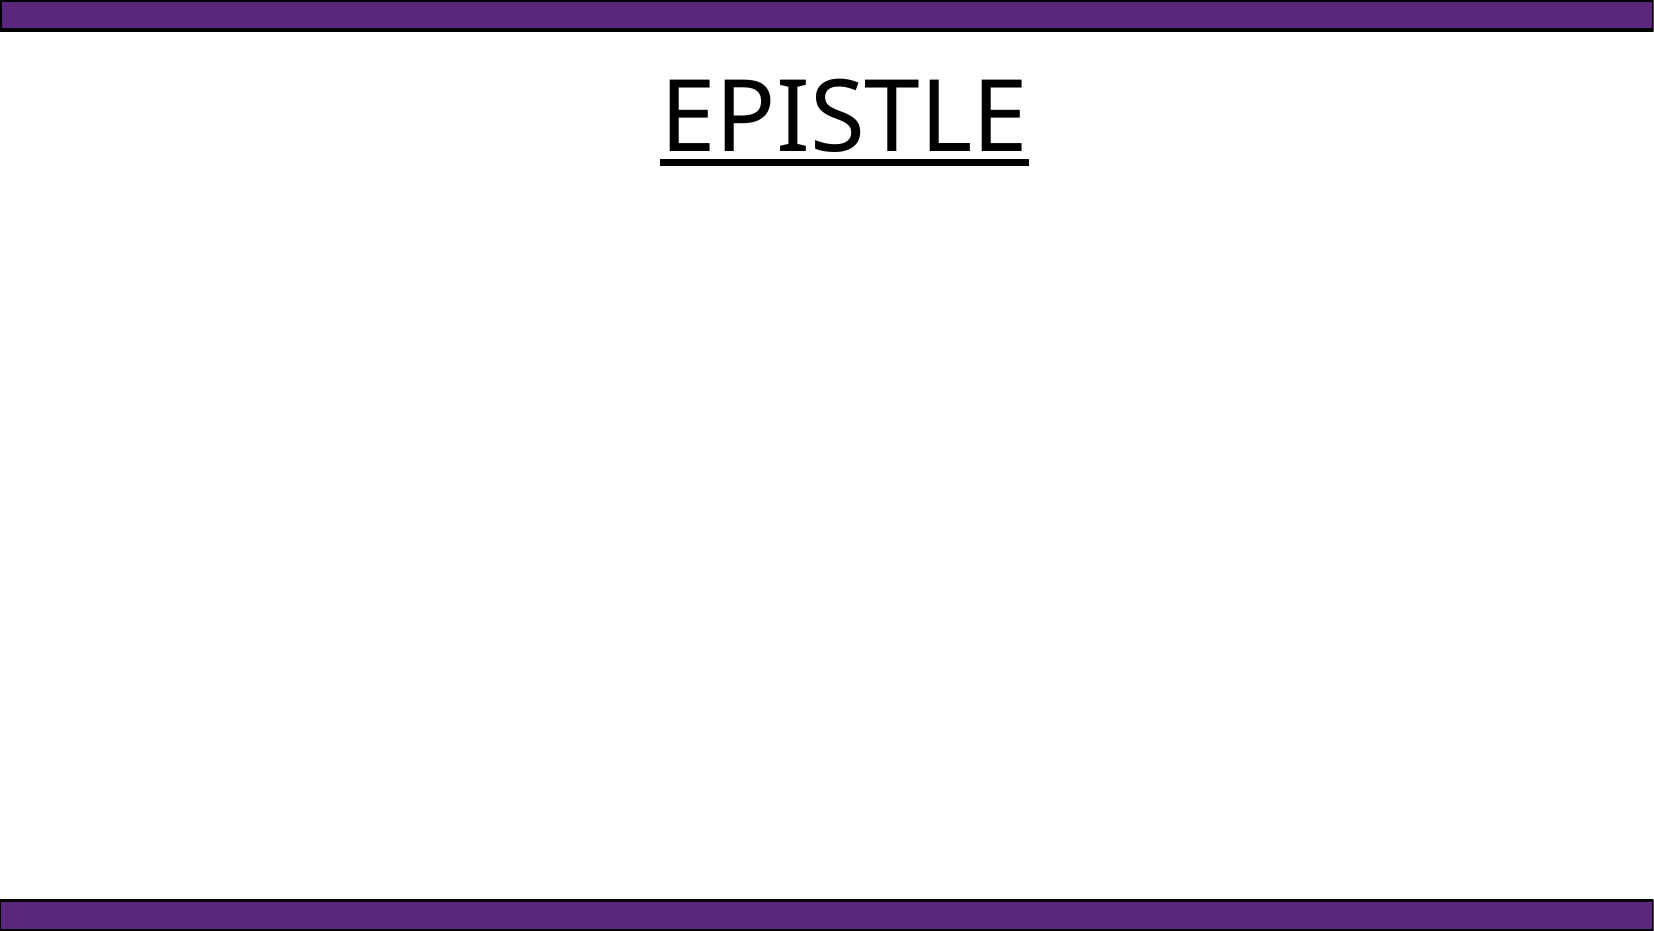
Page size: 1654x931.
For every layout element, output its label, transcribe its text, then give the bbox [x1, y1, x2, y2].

text_box [0, 0, 1654, 31]
text_box [0, 900, 1654, 931]
picture [0, 31, 1654, 900]
text_box EPISTLE [98, 36, 1591, 241]
